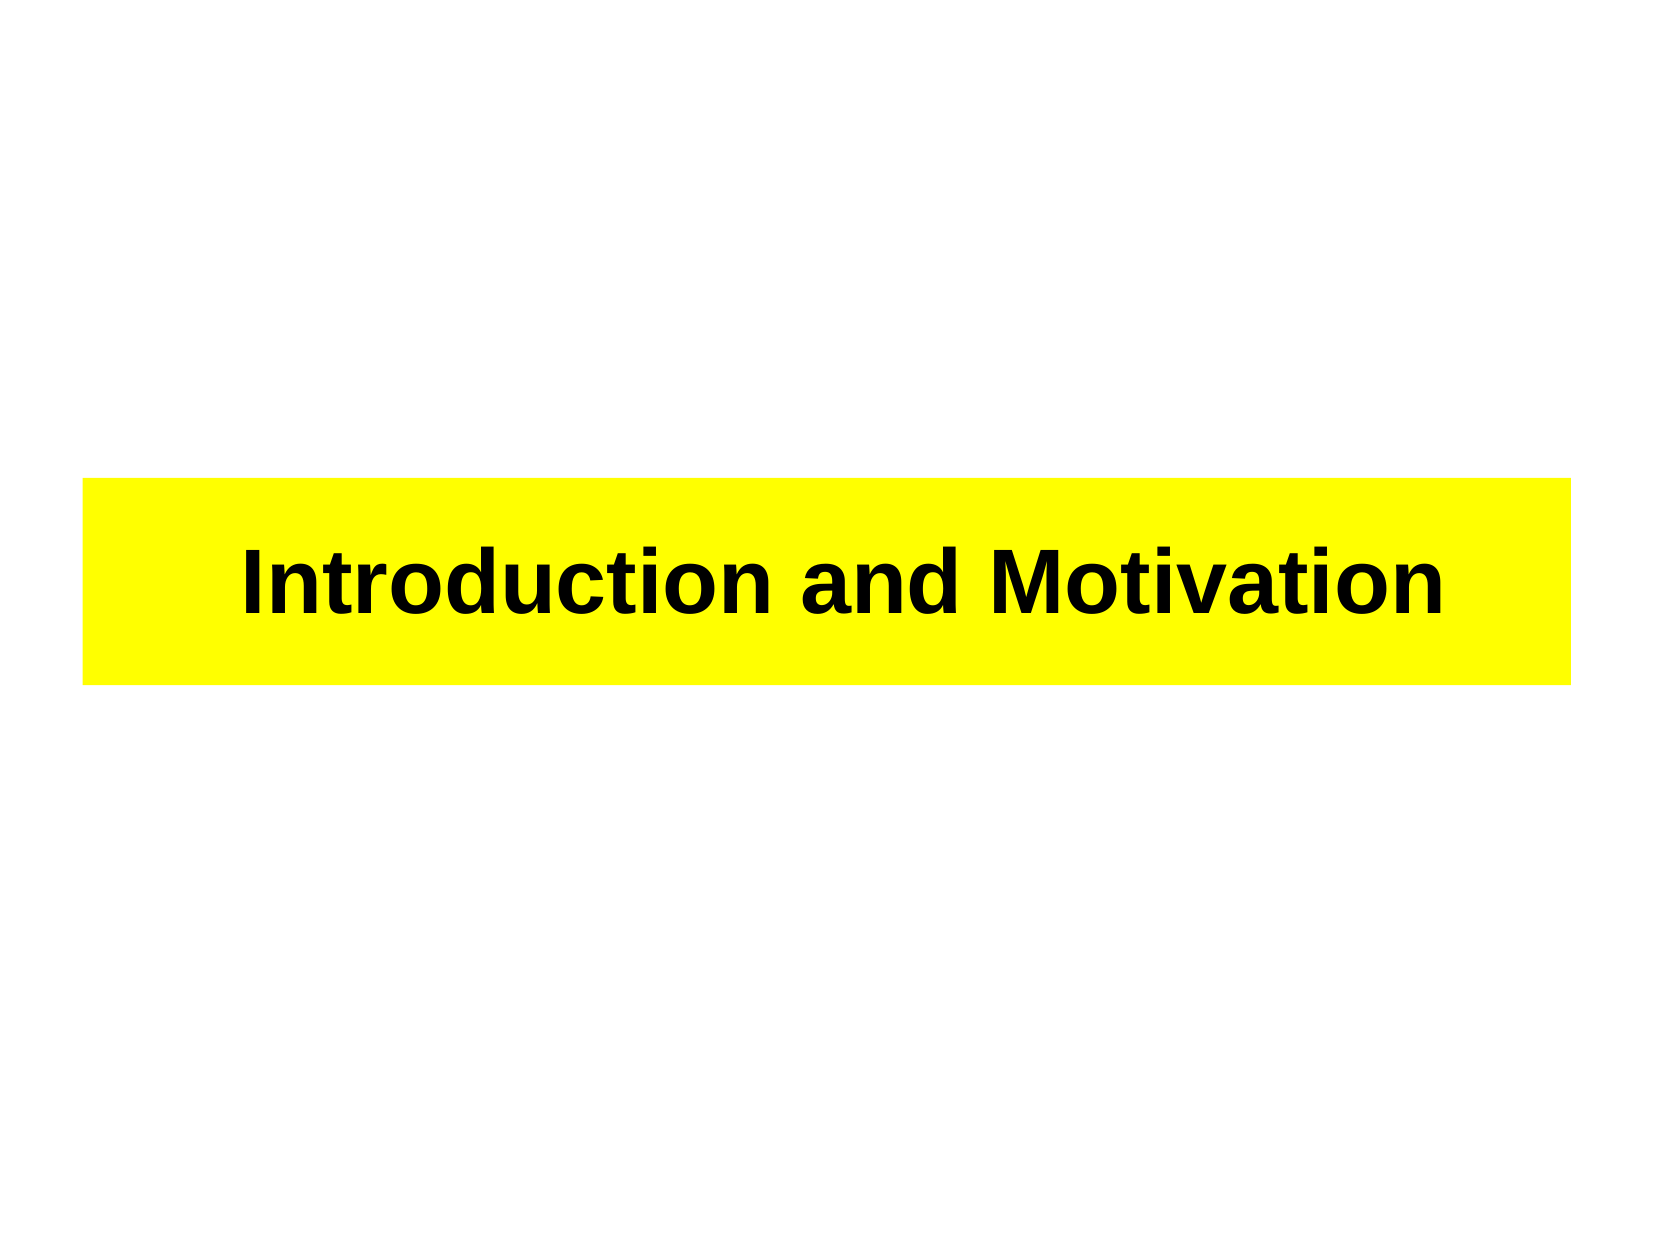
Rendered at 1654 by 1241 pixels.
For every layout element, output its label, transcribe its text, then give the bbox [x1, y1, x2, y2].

title Introduction and Motivation [82, 477, 1571, 686]
